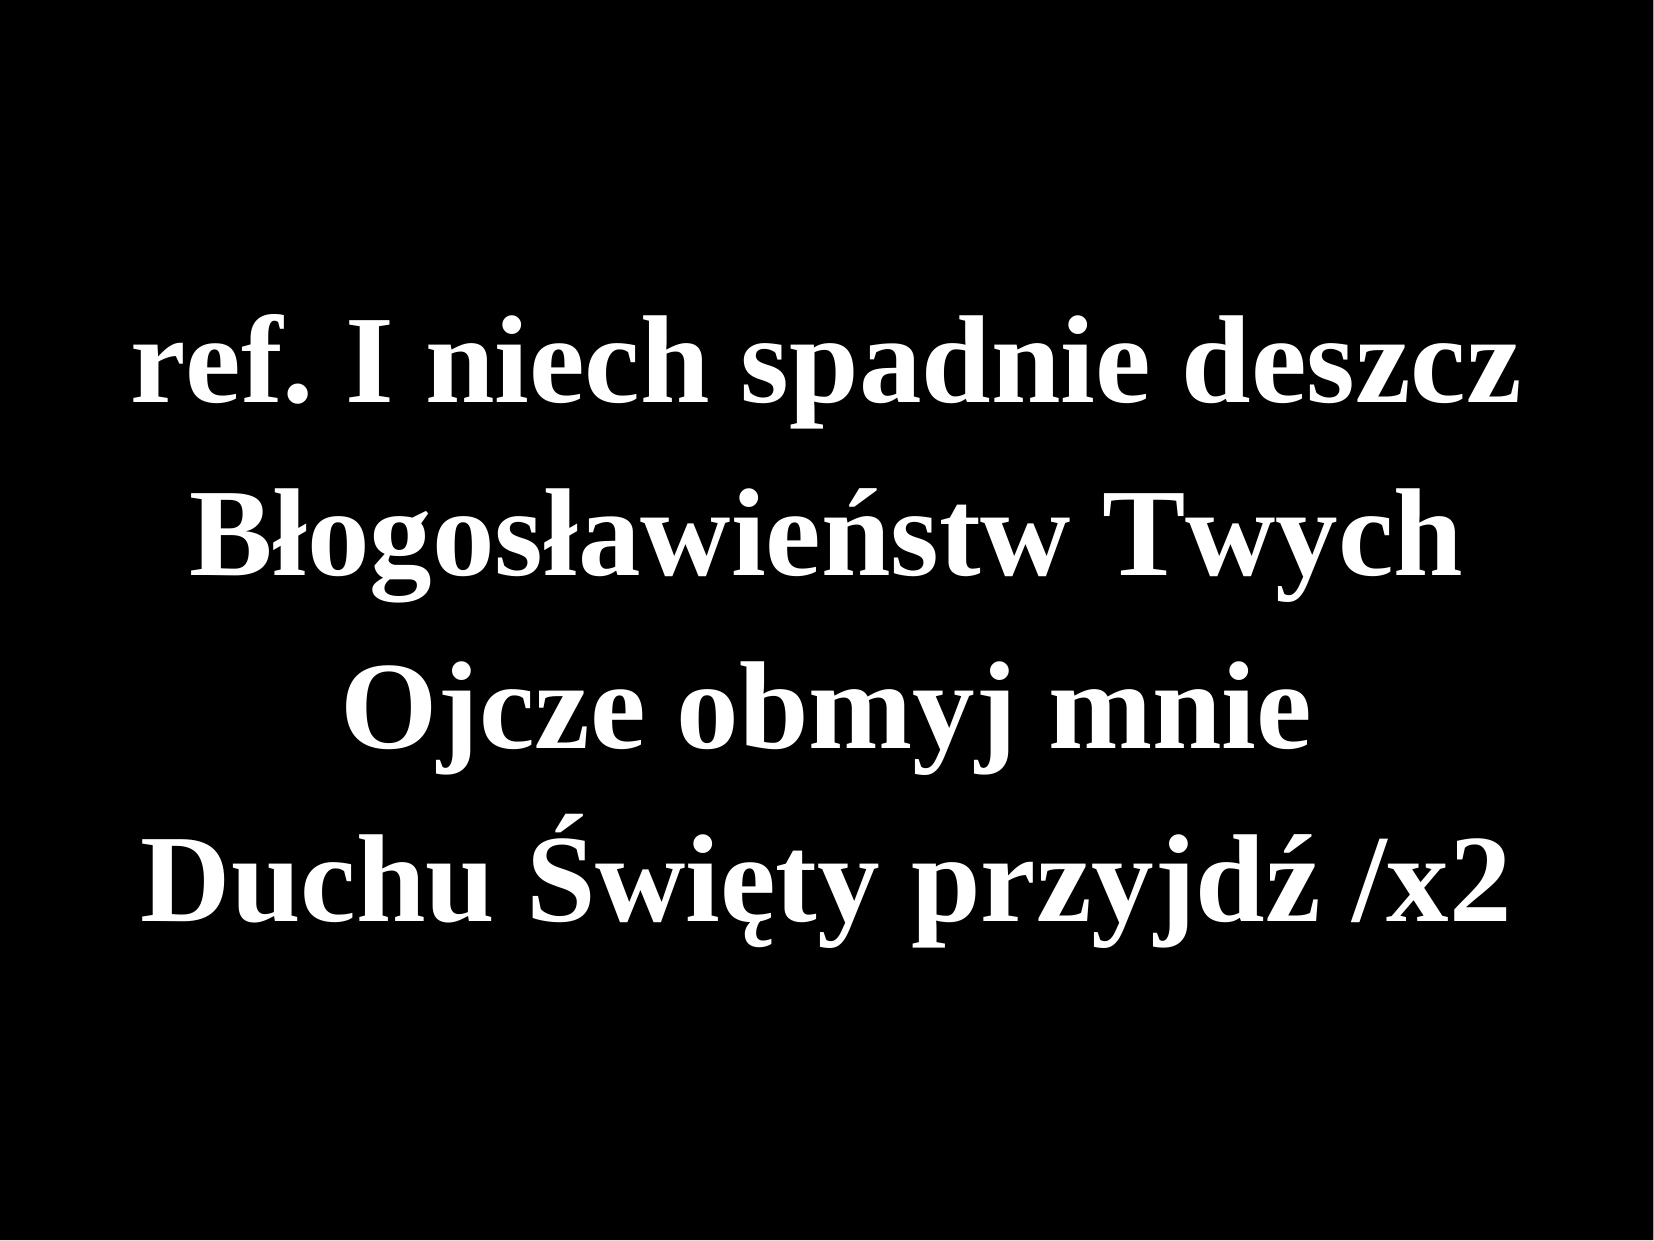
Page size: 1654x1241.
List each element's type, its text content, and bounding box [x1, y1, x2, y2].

title ref. I niech spadnie deszcz ppp Błogosławieństw Twych ppp Ojcze obmyj mnie ppp Duchu Święty przyjdź /x2 [0, 0, 1654, 1241]
